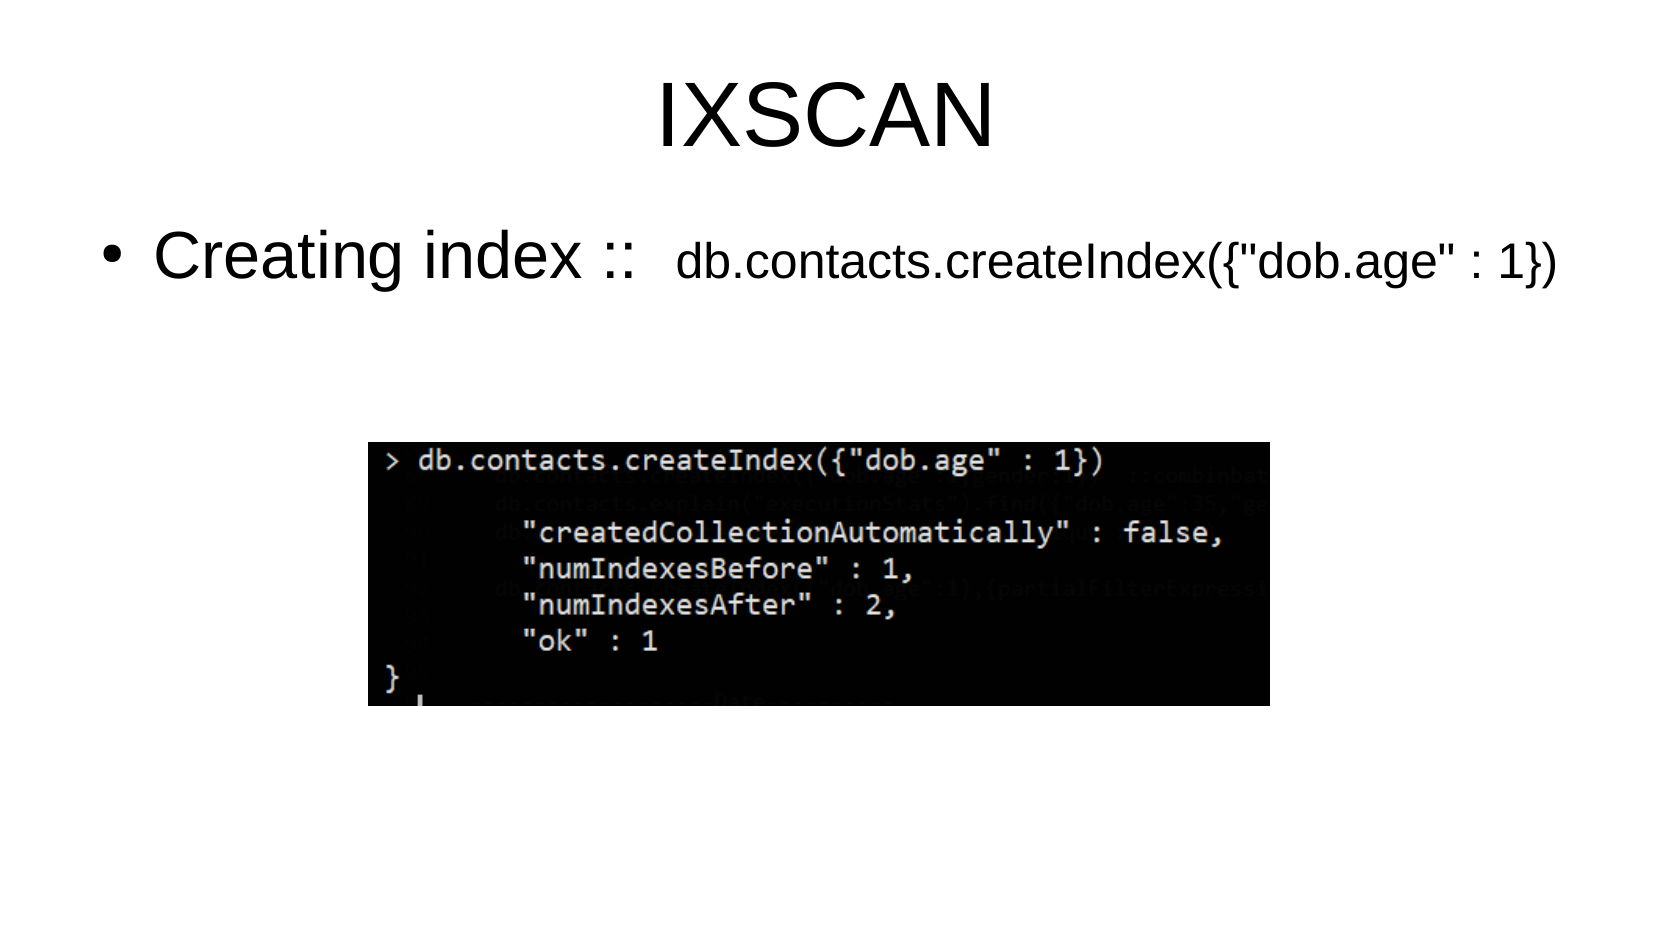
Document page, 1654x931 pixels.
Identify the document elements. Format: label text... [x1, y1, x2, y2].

title IXSCAN [82, 37, 1571, 193]
list Creating index :: db.contacts.createIndex({"dob.age" : 1}) [82, 217, 1571, 758]
picture [368, 442, 1270, 706]
